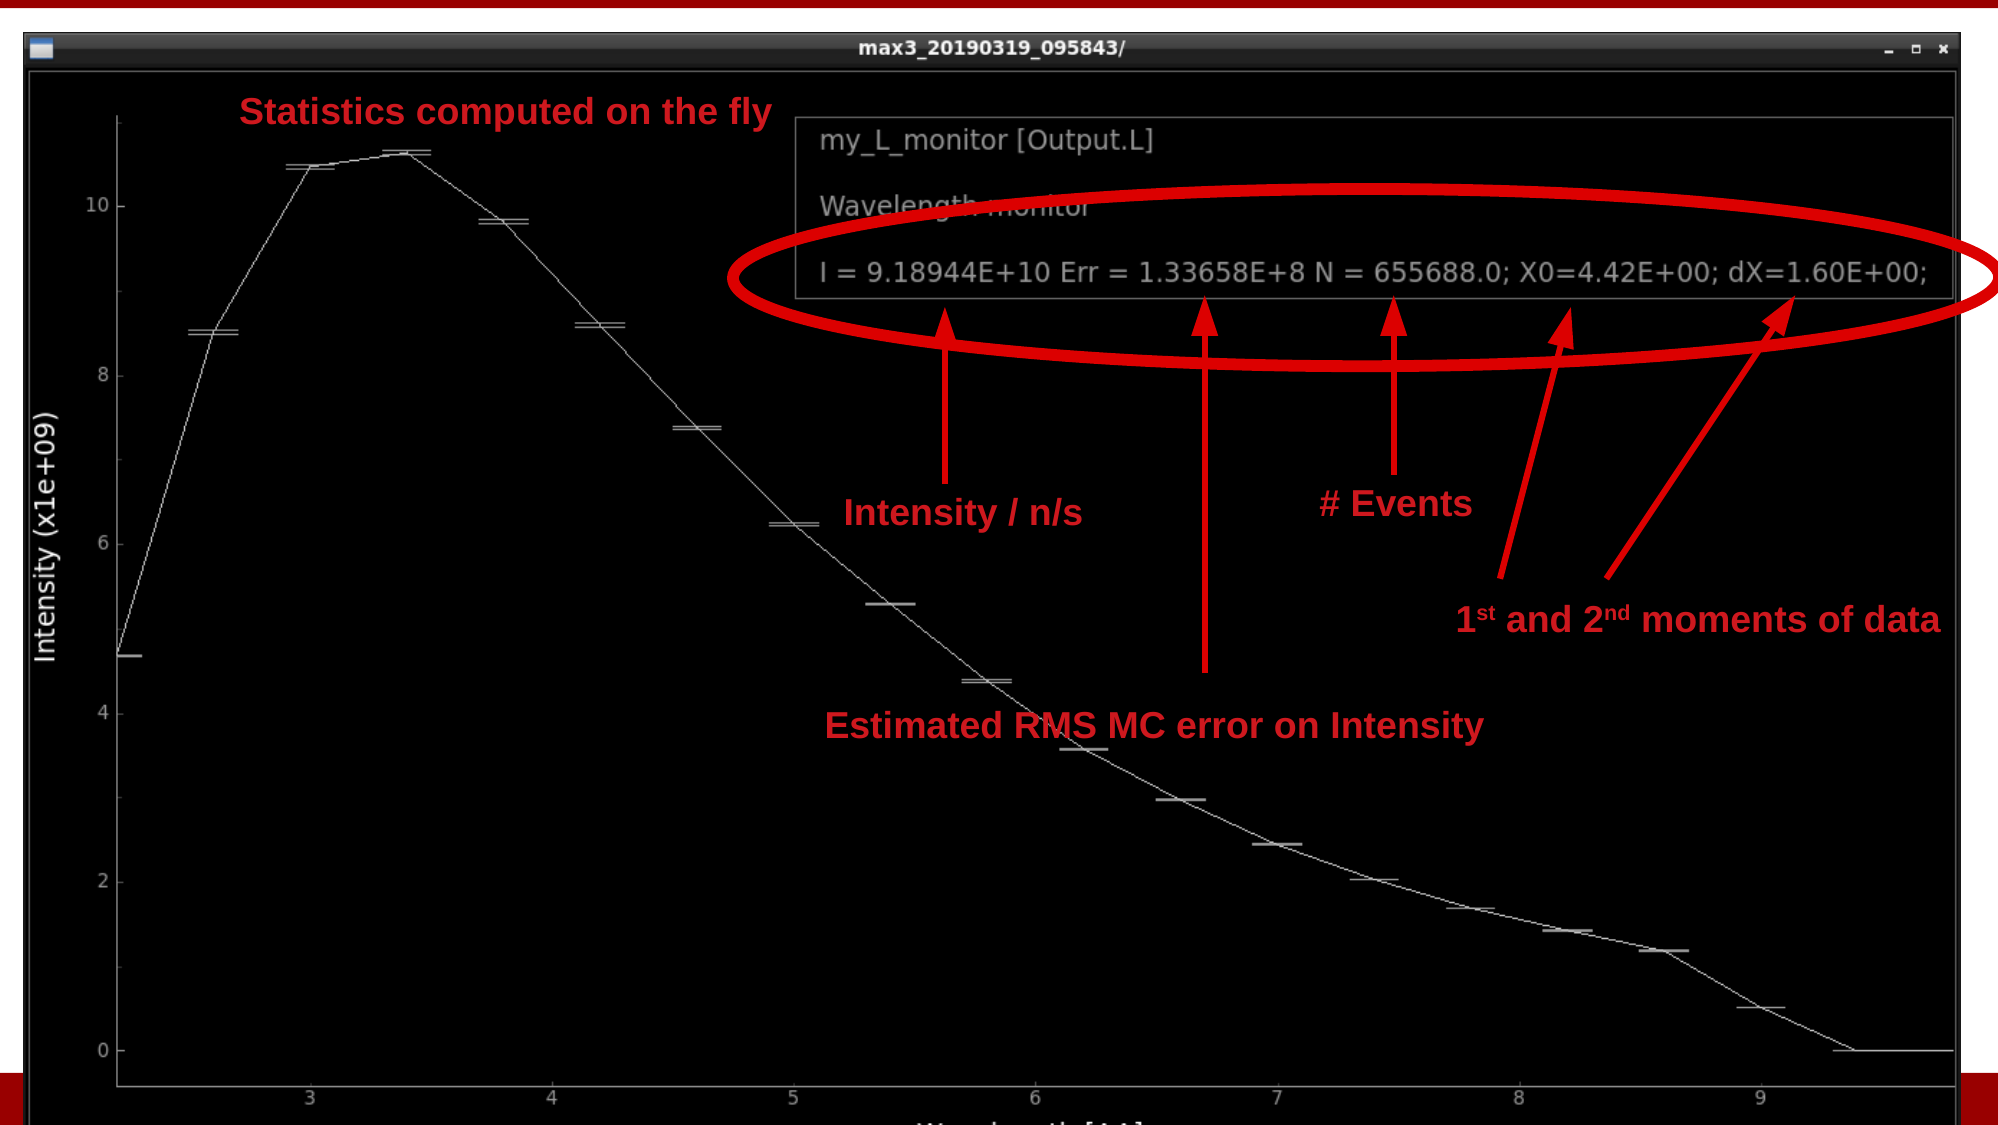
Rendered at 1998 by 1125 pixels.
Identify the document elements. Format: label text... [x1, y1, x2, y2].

text_box Estimated RMS MC error on Intensity [809, 696, 1501, 754]
text_box Statistics computed on the fly [224, 82, 788, 140]
picture [1771, 332, 1783, 339]
picture [740, 195, 1961, 360]
text_box # Events [1304, 474, 1489, 532]
picture [23, 32, 1961, 1125]
text_box Intensity / n/s [828, 484, 1099, 542]
text_box 1st and 2nd moments of data [1440, 591, 1957, 650]
